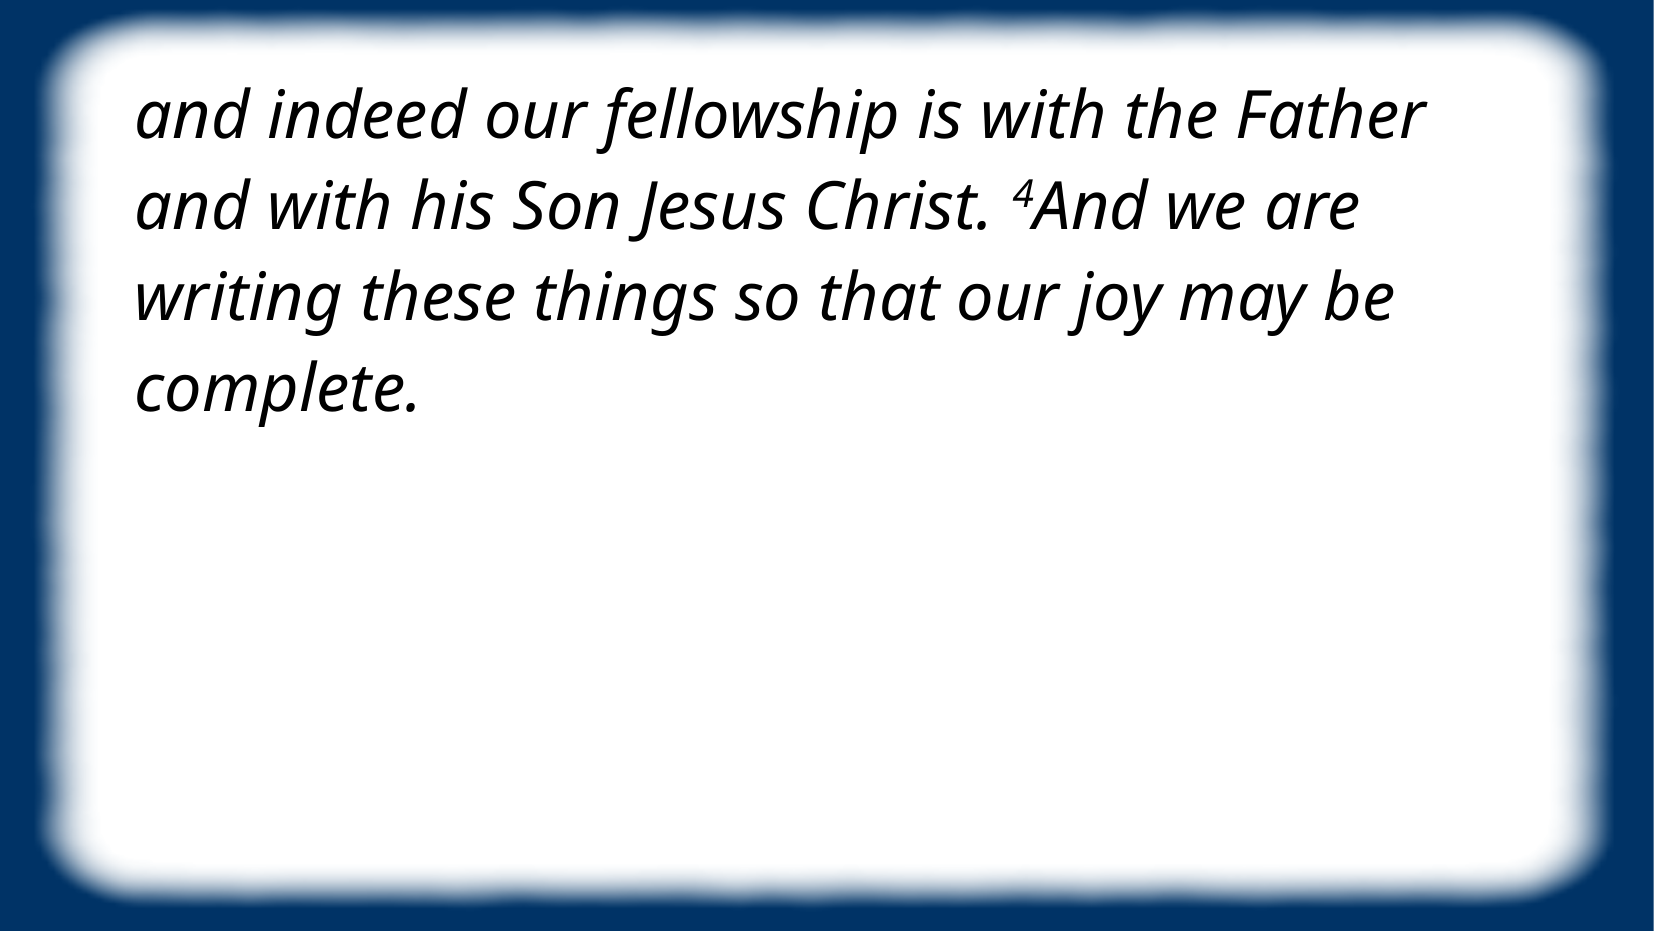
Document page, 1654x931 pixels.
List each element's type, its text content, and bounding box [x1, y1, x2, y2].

picture [0, 0, 1654, 931]
text_box and indeed our fellowship is with the Father and with his Son Jesus Christ. 4And we are writing these things so that our joy may be complete. [120, 60, 1546, 430]
